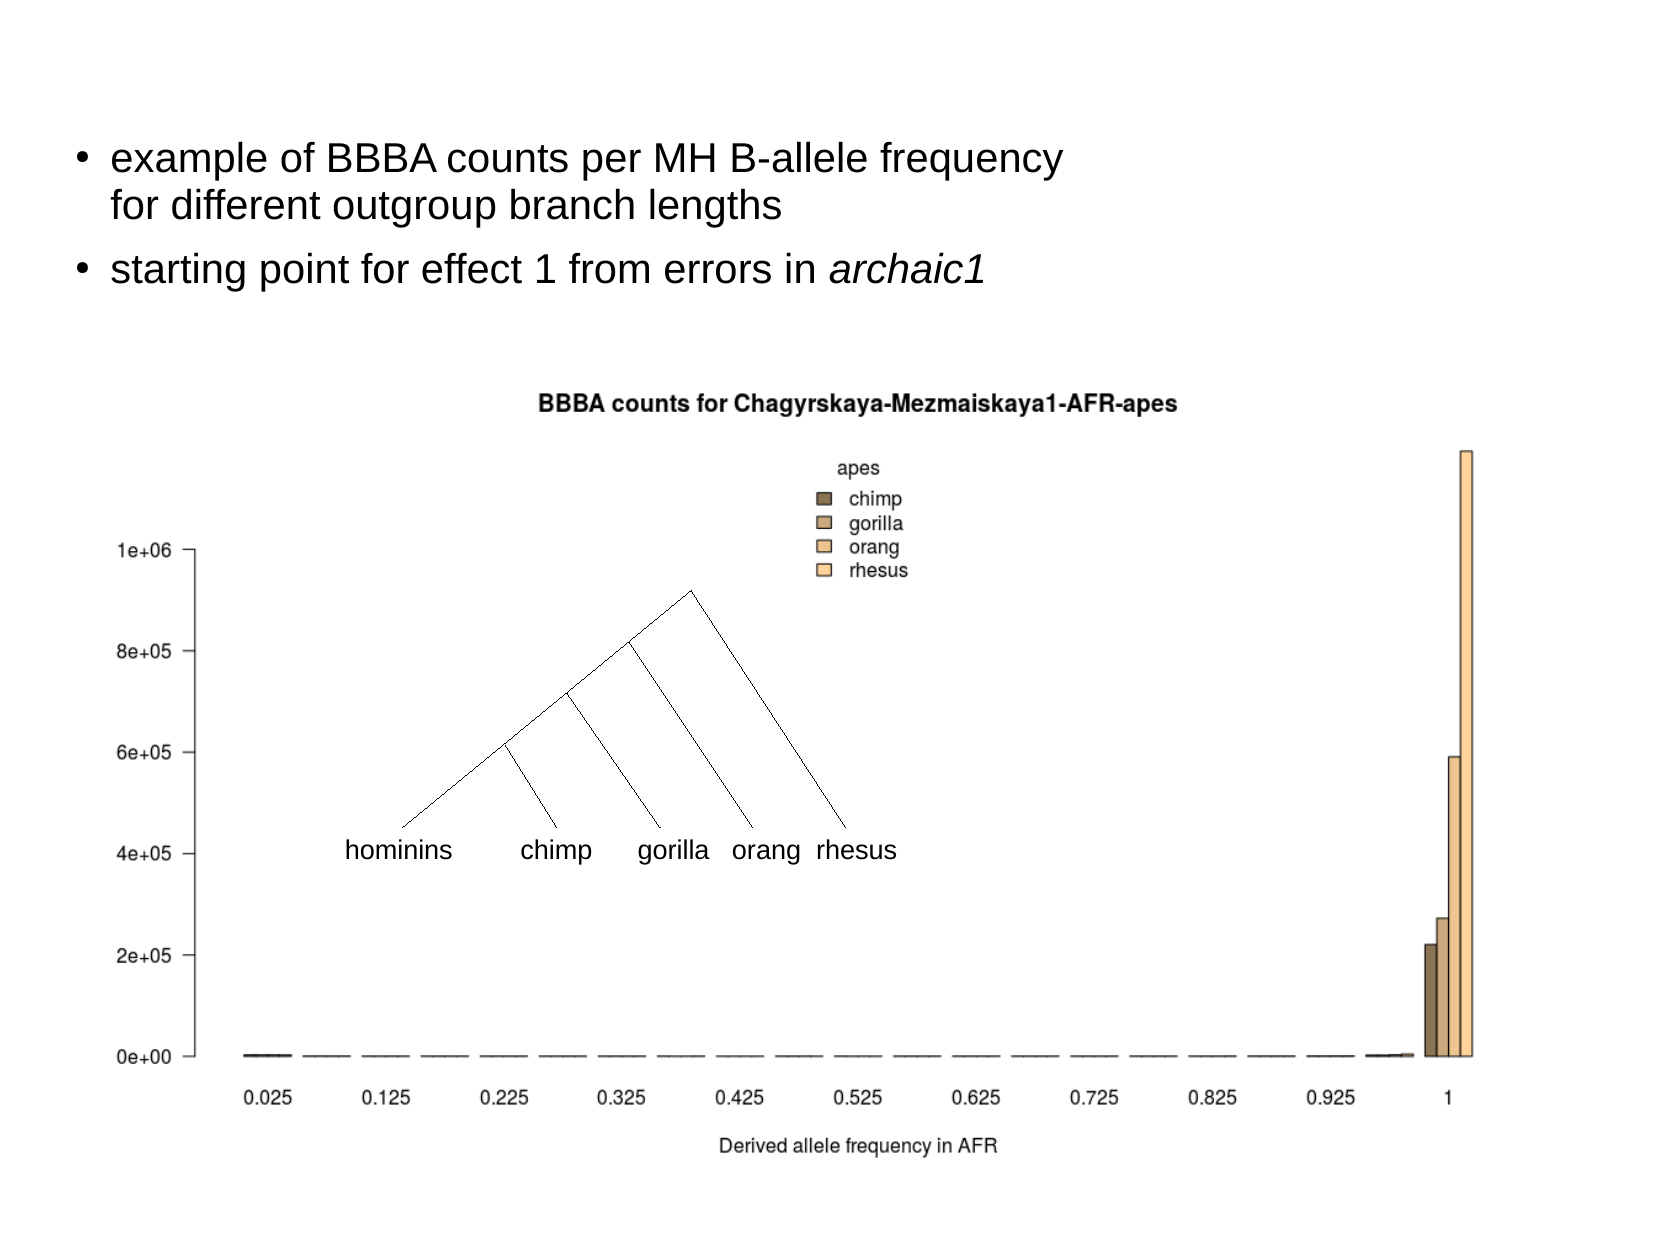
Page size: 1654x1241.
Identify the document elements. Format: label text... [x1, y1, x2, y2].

text_box hominins chimp gorilla orang rhesus [330, 827, 929, 915]
text_box example of BBBA counts per MH B-allele frequency for different outgroup branch lengths starting point for effect 1 from errors in archaic1 [75, 135, 1576, 642]
picture [103, 359, 1517, 1171]
